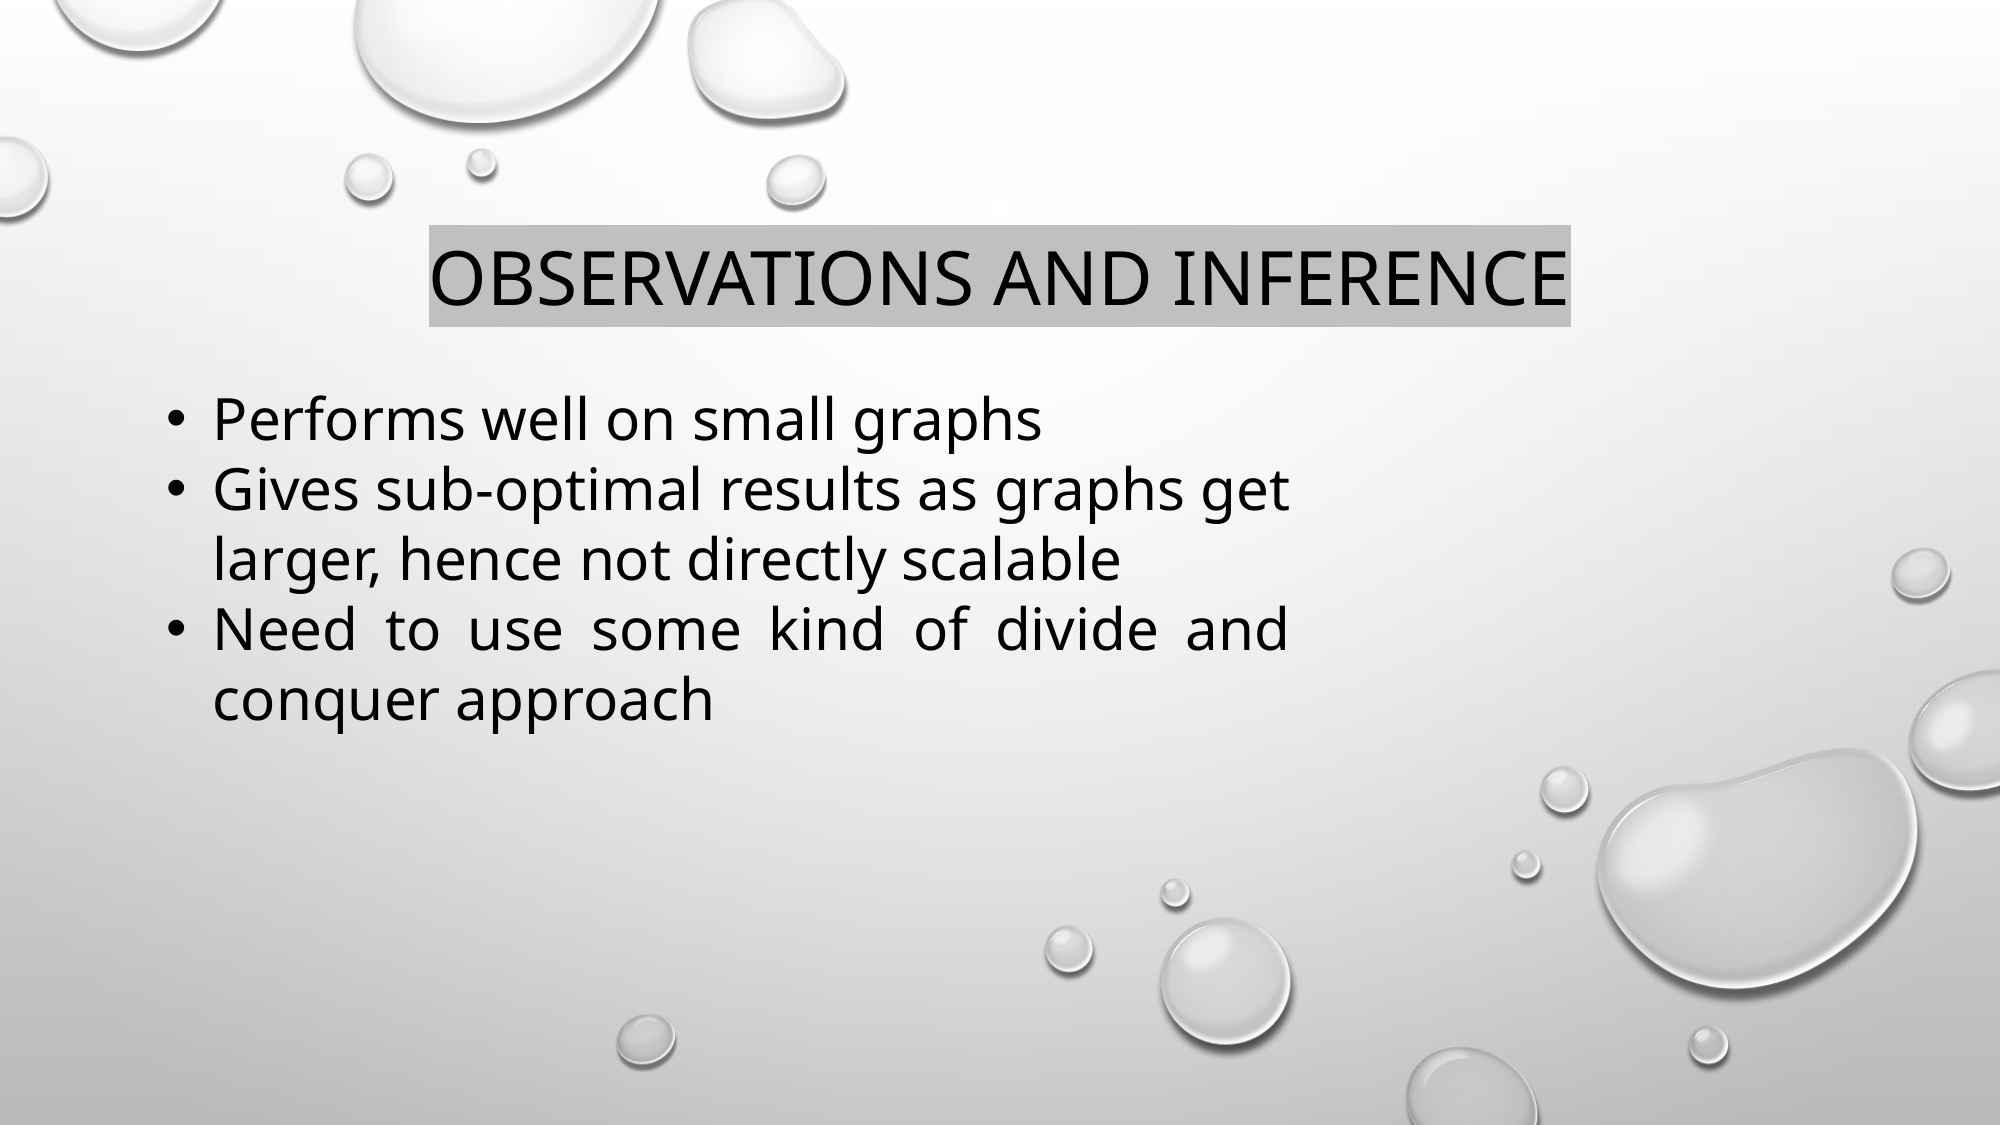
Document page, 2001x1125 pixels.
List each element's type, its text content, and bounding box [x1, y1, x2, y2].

title observations and inference [175, 210, 1825, 330]
text_box Performs well on small graphs Gives sub-optimal results as graphs get larger, hence not directly scalable Need to use some kind of divide and conquer approach [151, 374, 1306, 880]
picture [0, 0, 2000, 1125]
